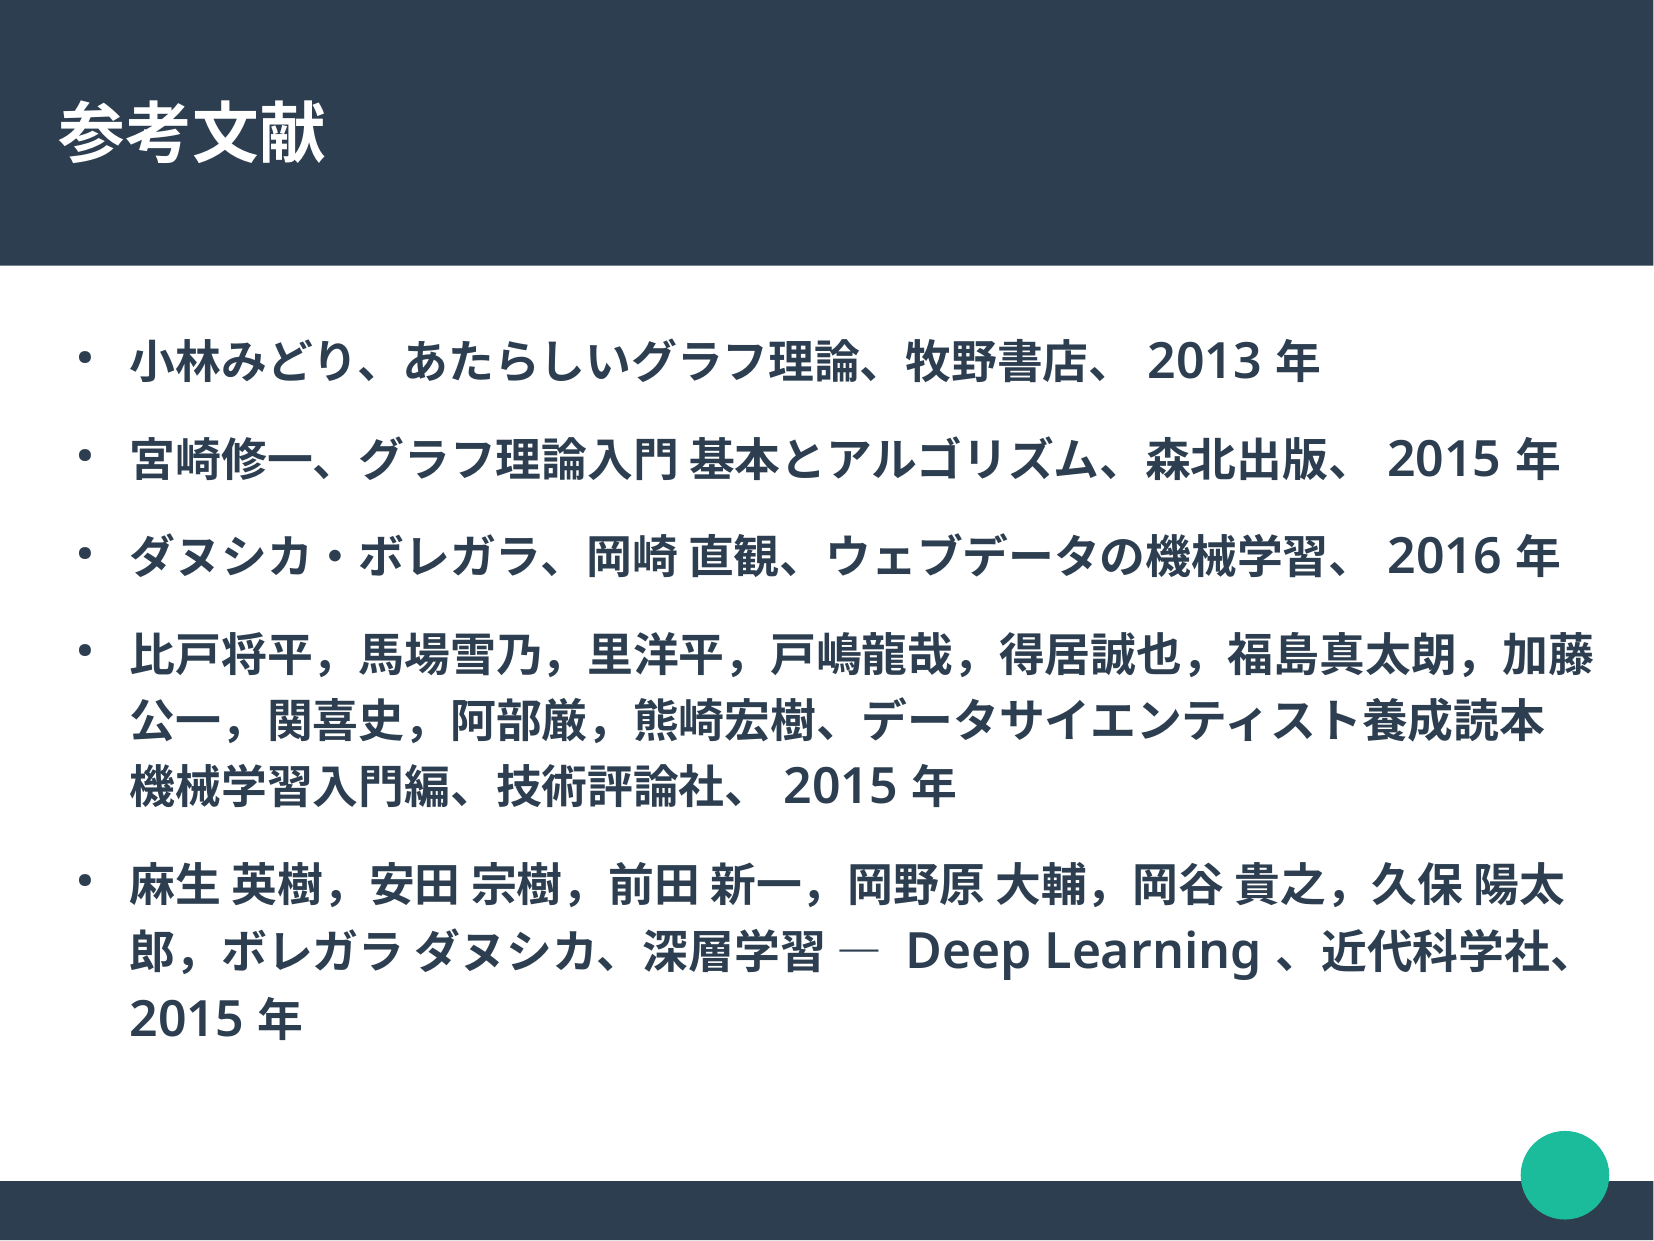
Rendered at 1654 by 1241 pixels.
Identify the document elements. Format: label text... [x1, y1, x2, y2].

title 参考文献 [59, 49, 1595, 207]
list 小林みどり、あたらしいグラフ理論、牧野書店、2013年 宮崎修一、グラフ理論入門 基本とアルゴリズム、森北出版、2015年 ダヌシカ・ボレガラ、岡崎 直観、ウェブデータの機械学習、2016年 比戸将平，馬場雪乃，里洋平，戸嶋龍哉，得居誠也，福島真太朗，加藤公一，関喜史，阿部厳，熊崎宏樹、データサイエンティスト養成読本 機械学習入門編、技術評論社、2015年 麻生 英樹，安田 宗樹，前田 新一，岡野原 大輔，岡谷 貴之，久保 陽太郎，ボレガラ ダヌシカ、深層学習 — Deep Learning、近代科学社、2015年 [59, 324, 1595, 1152]
